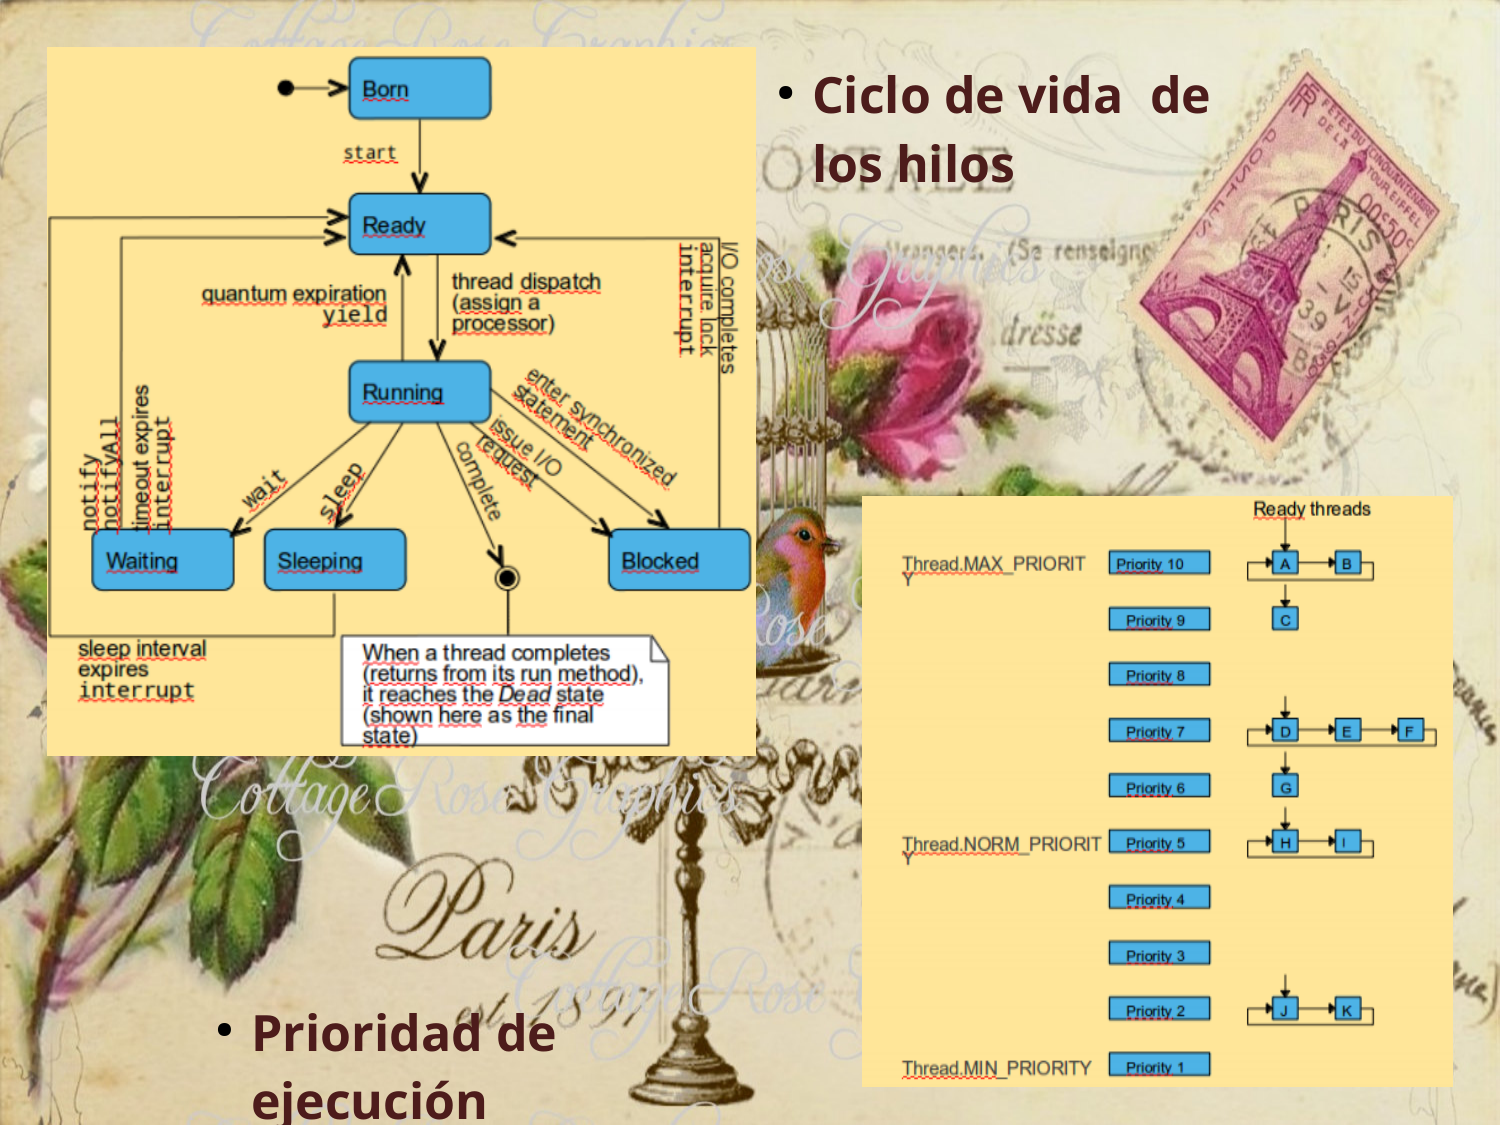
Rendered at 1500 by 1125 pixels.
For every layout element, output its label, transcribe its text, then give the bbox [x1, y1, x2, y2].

text_box Prioridad de ejecución [64, 990, 602, 1098]
text_box [165, 968, 768, 1026]
picture [361, 1098, 372, 1114]
text_box Ciclo de vida de los hilos [633, 52, 1249, 160]
picture [434, 1098, 445, 1113]
picture [0, 0, 1500, 1125]
picture [261, 1098, 271, 1102]
picture [305, 1098, 315, 1102]
